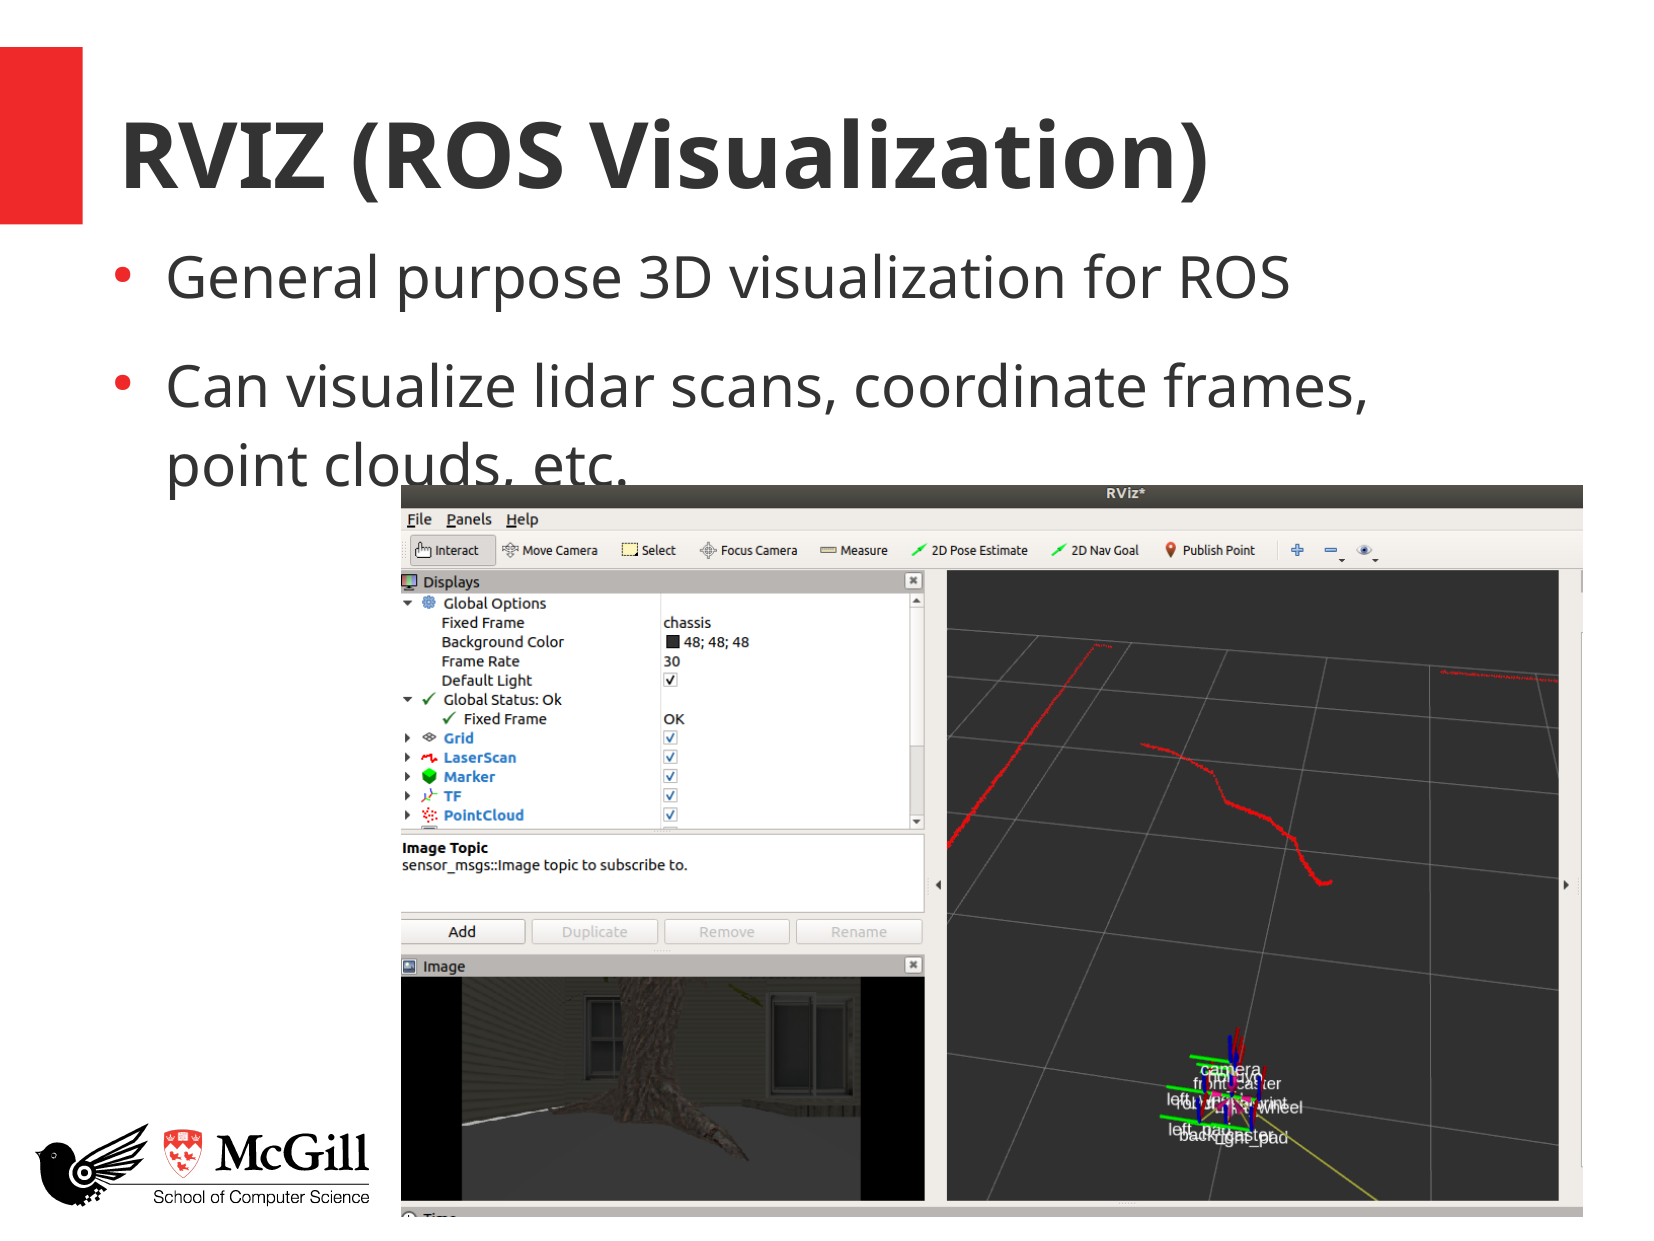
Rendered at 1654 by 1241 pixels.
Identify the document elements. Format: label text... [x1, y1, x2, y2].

title RVIZ (ROS Visualization) [118, 49, 1571, 257]
picture [35, 1110, 369, 1216]
picture [401, 485, 1583, 1217]
list General purpose 3D visualization for ROS Can visualize lidar scans, coordinate frames, point clouds, etc. [94, 236, 1512, 520]
